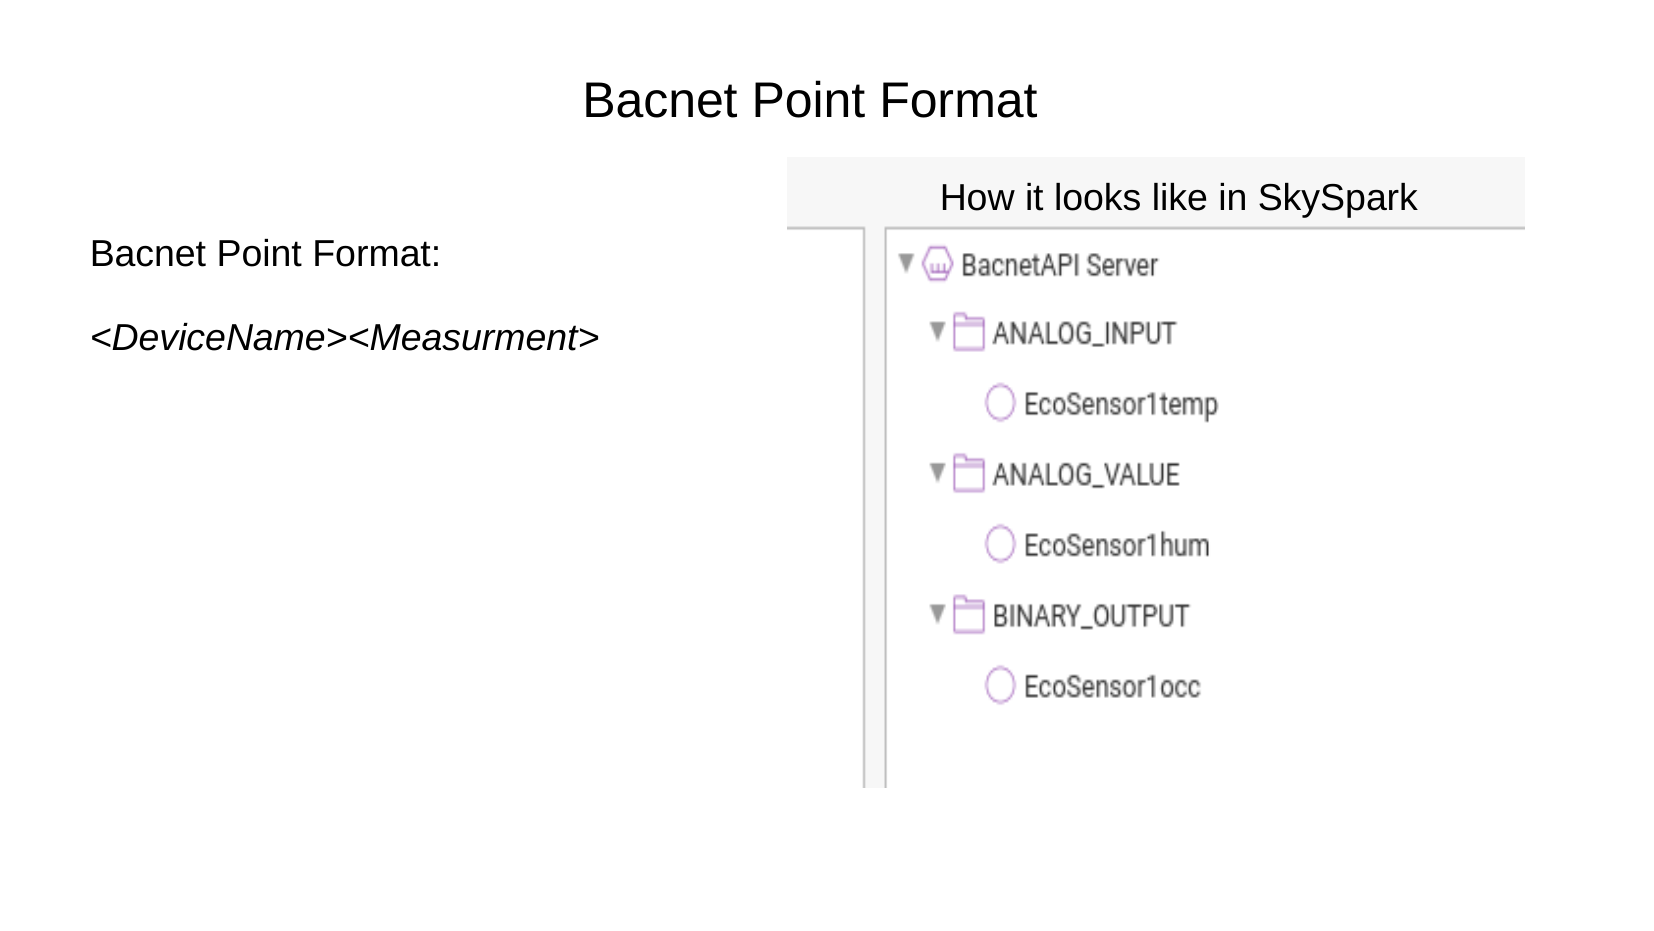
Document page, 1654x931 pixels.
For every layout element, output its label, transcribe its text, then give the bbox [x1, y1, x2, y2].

text_box How it looks like in SkySpark [925, 169, 1434, 227]
text_box Bacnet Point Format: <DeviceName><Measurment> [75, 225, 638, 408]
title Bacnet Point Format [82, 12, 1538, 188]
picture [787, 157, 1525, 788]
